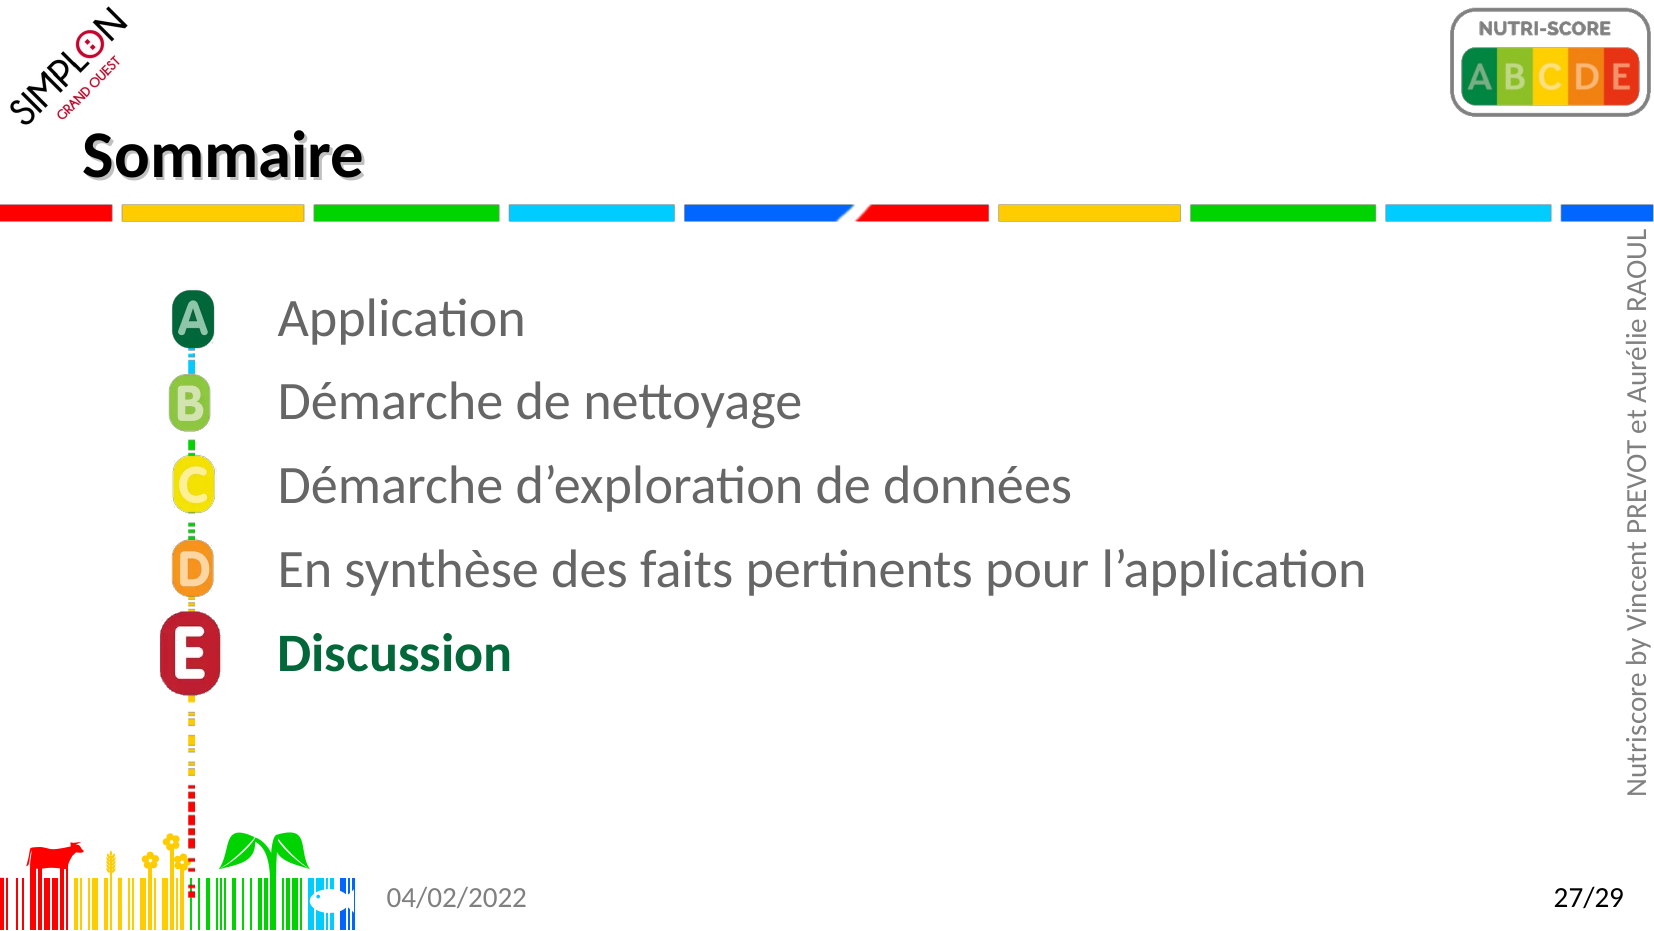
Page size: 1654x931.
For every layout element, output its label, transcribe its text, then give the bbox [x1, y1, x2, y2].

picture [1448, 4, 1654, 119]
title Sommaire [82, 108, 1571, 213]
list Application Démarche de nettoyage Démarche d’exploration de données En synthèse des faits pertinents pour l’application Discussion [206, 295, 1577, 827]
picture [171, 289, 215, 349]
picture [0, 200, 1654, 225]
picture [2, 2, 147, 147]
picture [0, 373, 355, 930]
